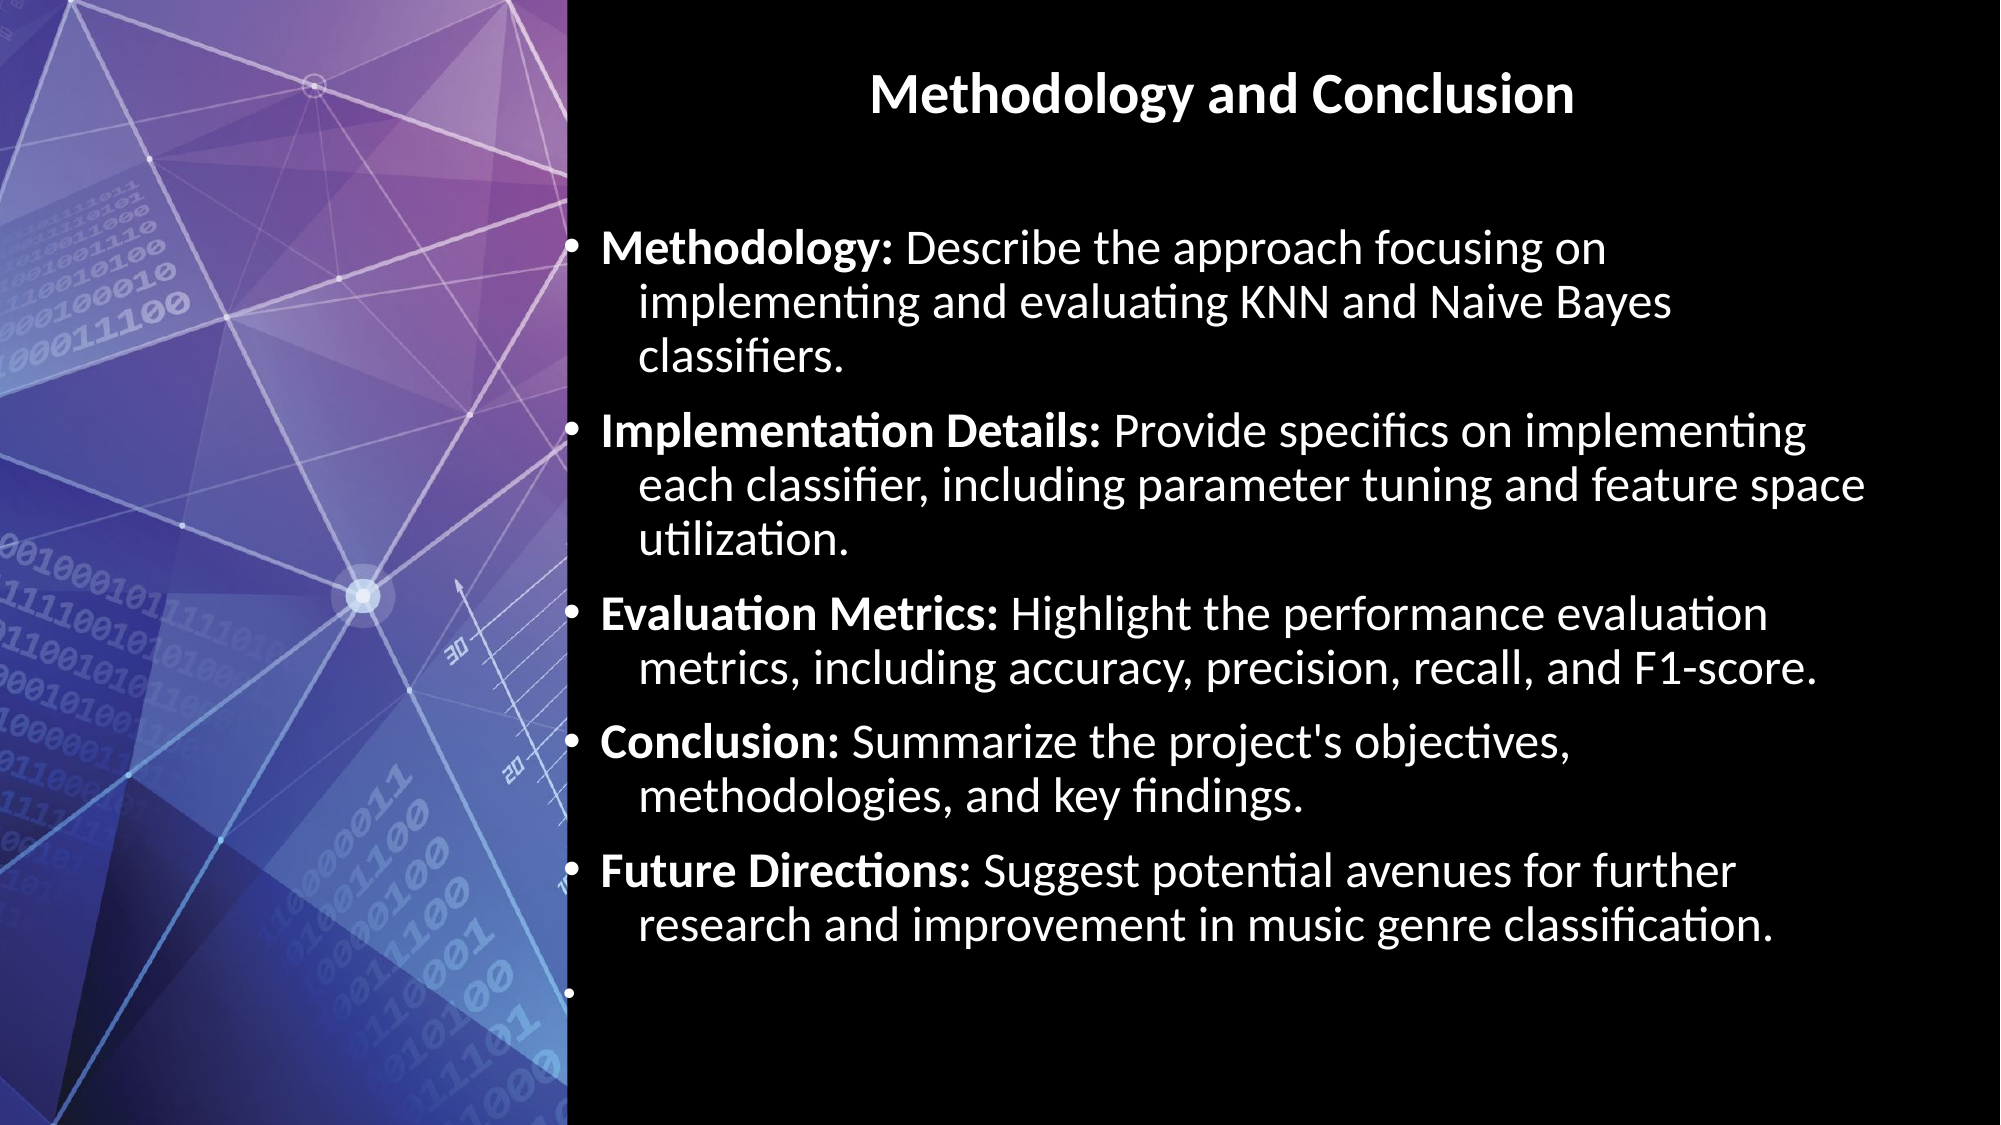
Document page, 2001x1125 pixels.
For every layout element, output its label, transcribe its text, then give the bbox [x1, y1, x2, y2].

list Methodology and Conclusion Methodology: Describe the approach focusing on implementing and evaluating KNN and Naive Bayes classifiers. Implementation Details: Provide specifics on implementing each classifier, including parameter tuning and feature space utilization. Evaluation Metrics: Highlight the performance evaluation metrics, including accuracy, precision, recall, and F1-score. Conclusion: Summarize the project's objectives, methodologies, and key findings. Future Directions: Suggest potential avenues for further research and improvement in music genre classification. [548, 55, 1904, 1033]
picture [0, 0, 568, 1125]
